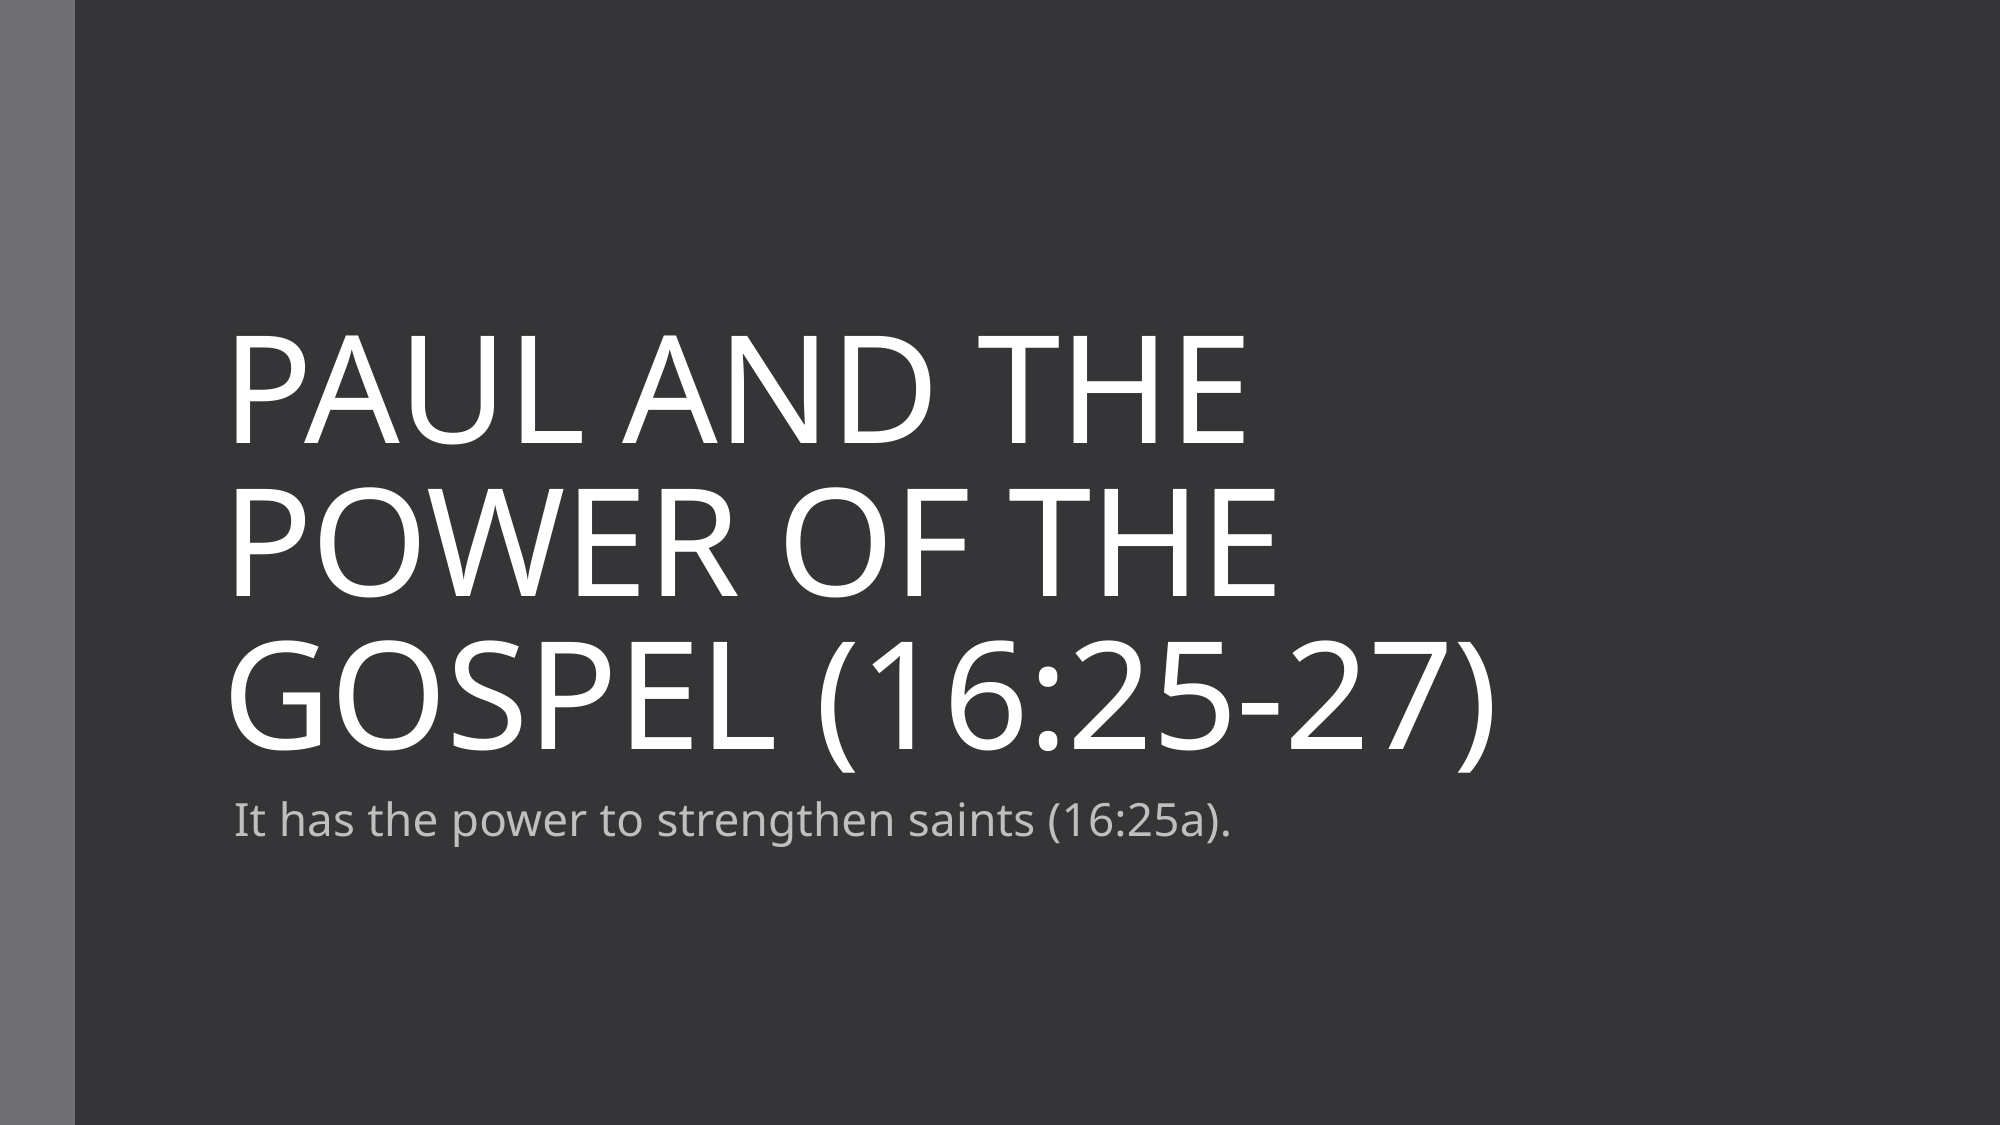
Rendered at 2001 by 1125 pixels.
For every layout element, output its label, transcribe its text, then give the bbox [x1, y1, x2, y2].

subtitle It has the power to strengthen saints (16:25a). [206, 787, 1752, 1066]
title PAUL AND THE POWER OF THE GOSPEL (16:25-27) [206, 124, 1752, 787]
